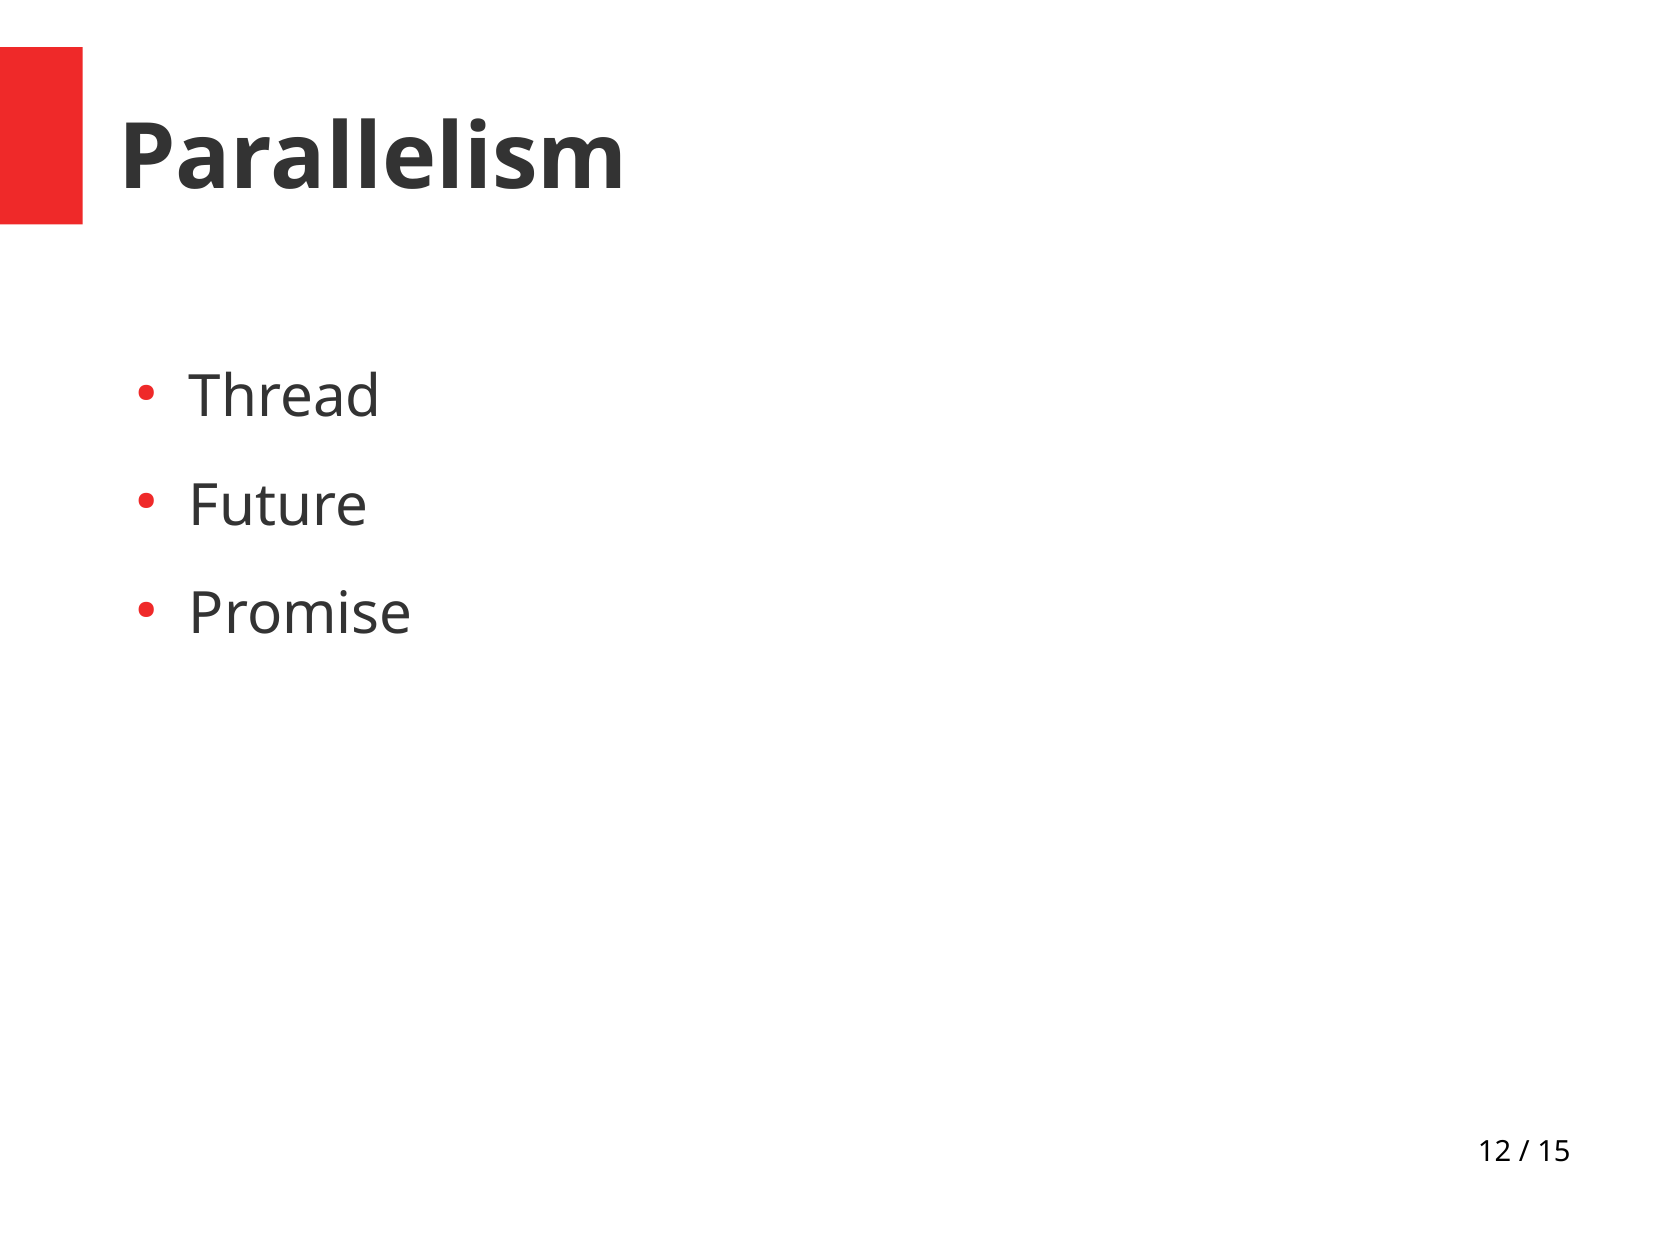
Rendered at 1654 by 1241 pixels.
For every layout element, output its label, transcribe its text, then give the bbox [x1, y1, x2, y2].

list Thread Future Promise [118, 354, 1536, 1074]
title Parallelism [118, 49, 1571, 257]
